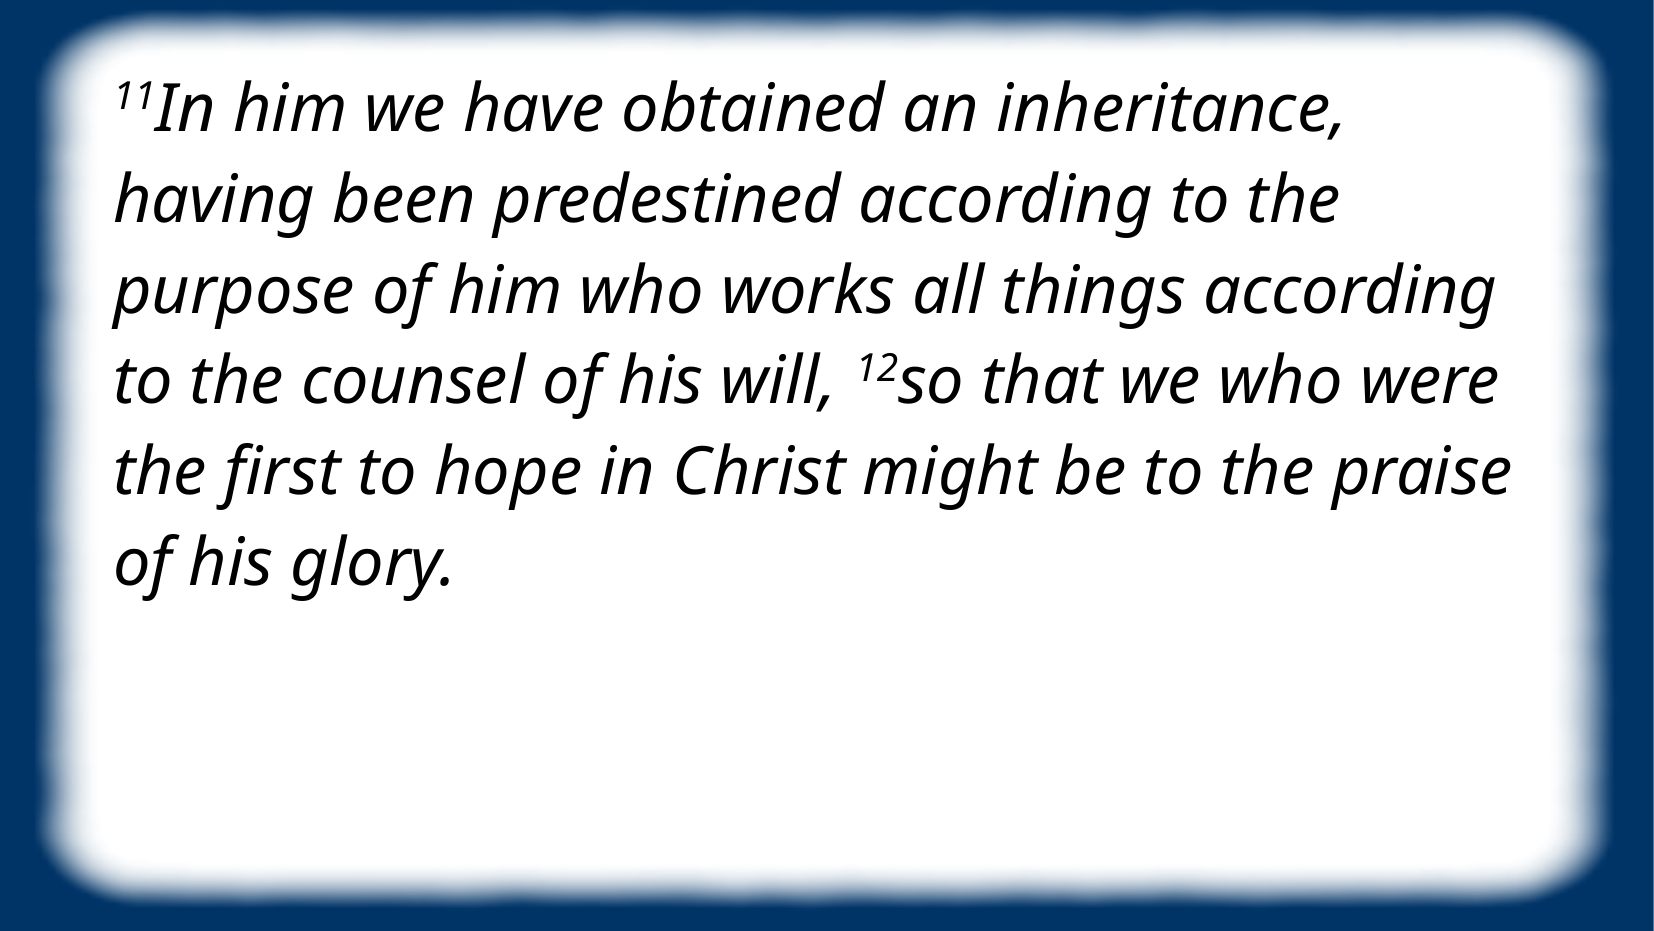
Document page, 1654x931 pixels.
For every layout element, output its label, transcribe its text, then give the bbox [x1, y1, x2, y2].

picture [0, 0, 1654, 931]
text_box 11In him we have obtained an inheritance, having been predestined according to the purpose of him who works all things according to the counsel of his will, 12so that we who were the first to hope in Christ might be to the praise of his glory. [98, 53, 1569, 601]
